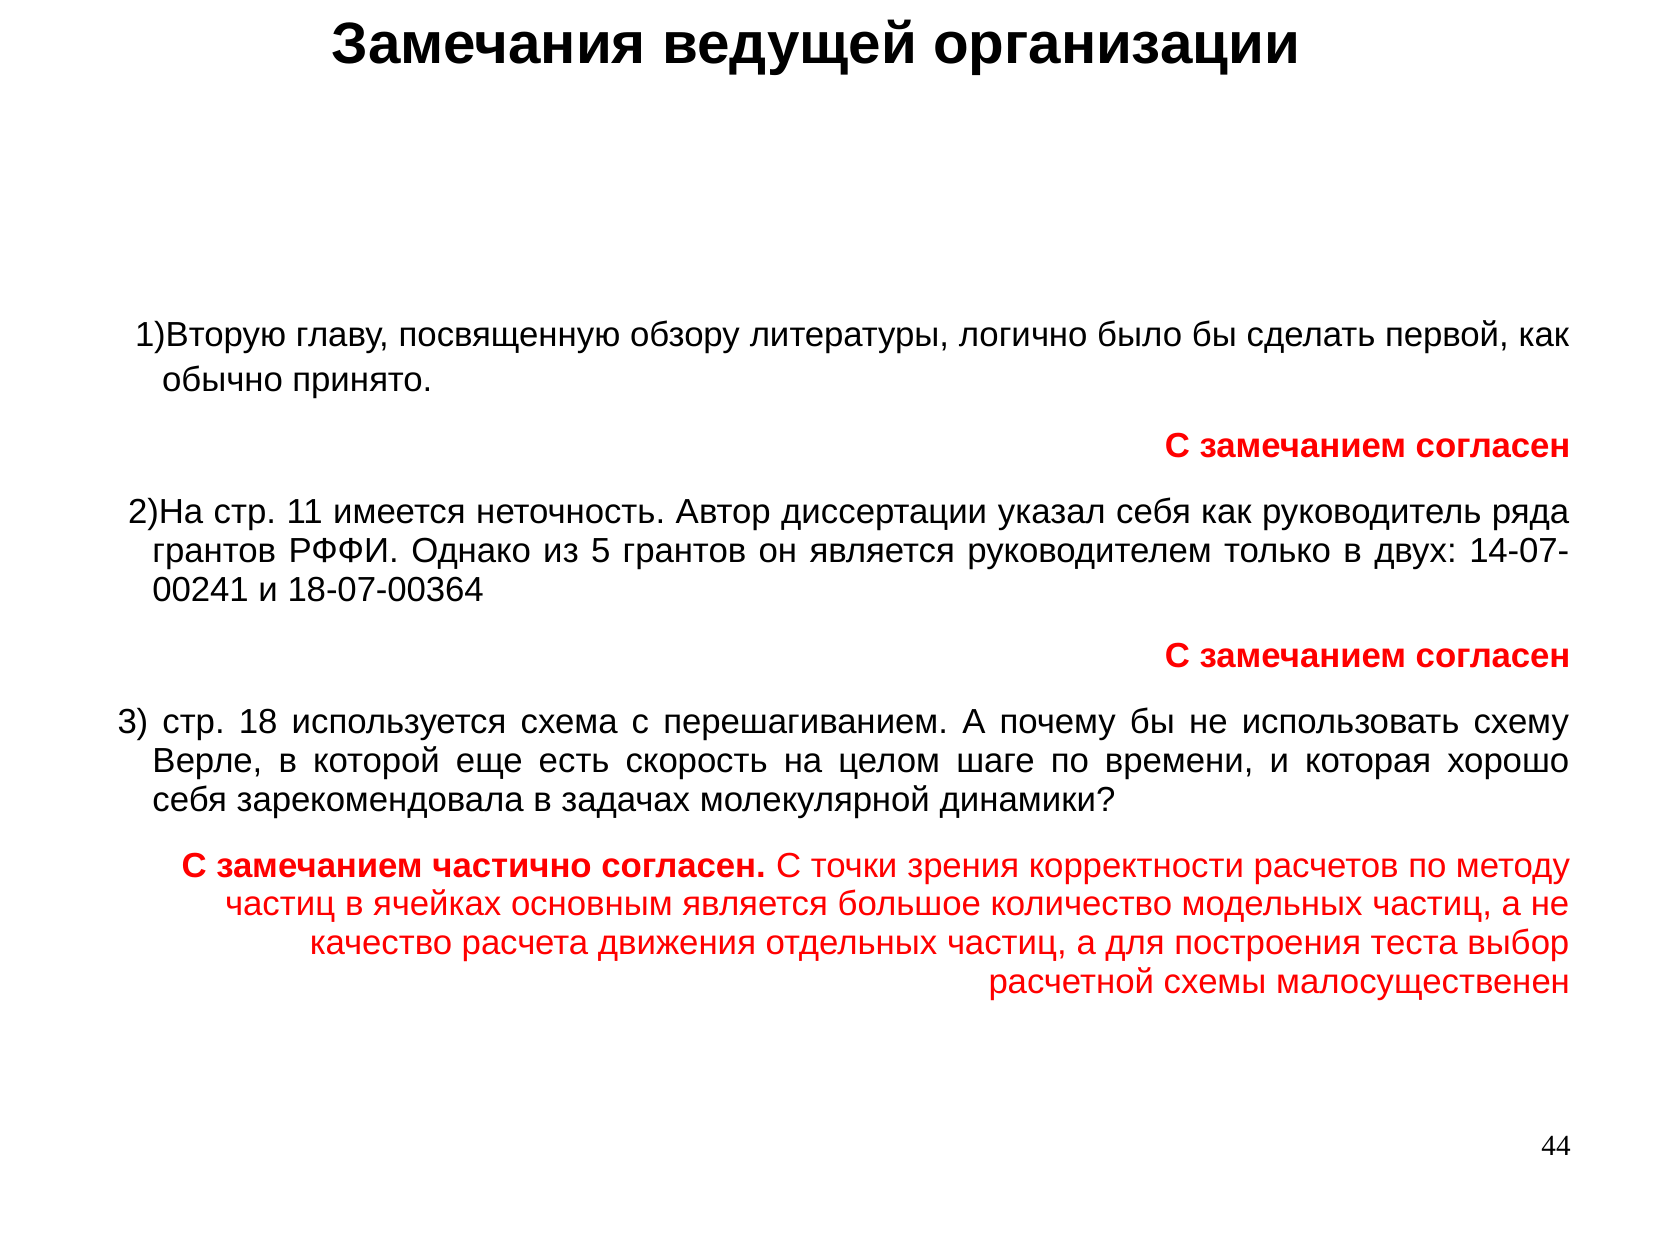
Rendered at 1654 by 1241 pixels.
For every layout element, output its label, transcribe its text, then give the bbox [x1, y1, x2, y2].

title Замечания ведущей организации [71, 0, 1561, 148]
list 1)Вторую главу, посвященную обзору литературы, логично было бы сделать первой, как обычно принято. С замечанием согласен 2)На стр. 11 имеется неточность. Автор диссертации указал себя как руководитель ряда грантов РФФИ. Однако из 5 грантов он является руководителем только в двух: 14-07-00241 и 18-07-00364 С замечанием согласен 3) стр. 18 используется схема с перешагиванием. А почему бы не использовать схему Верле, в которой еще есть скорость на целом шаге по времени, и которая хорошо себя зарекомендовала в задачах молекулярной динамики? С замечанием частично согласен. С точки зрения корректности расчетов по методу частиц в ячейках основным является большое количество модельных частиц, а не качество расчета движения отдельных частиц, а для построения теста выбор расчетной схемы малосущественен [82, 290, 1571, 1010]
